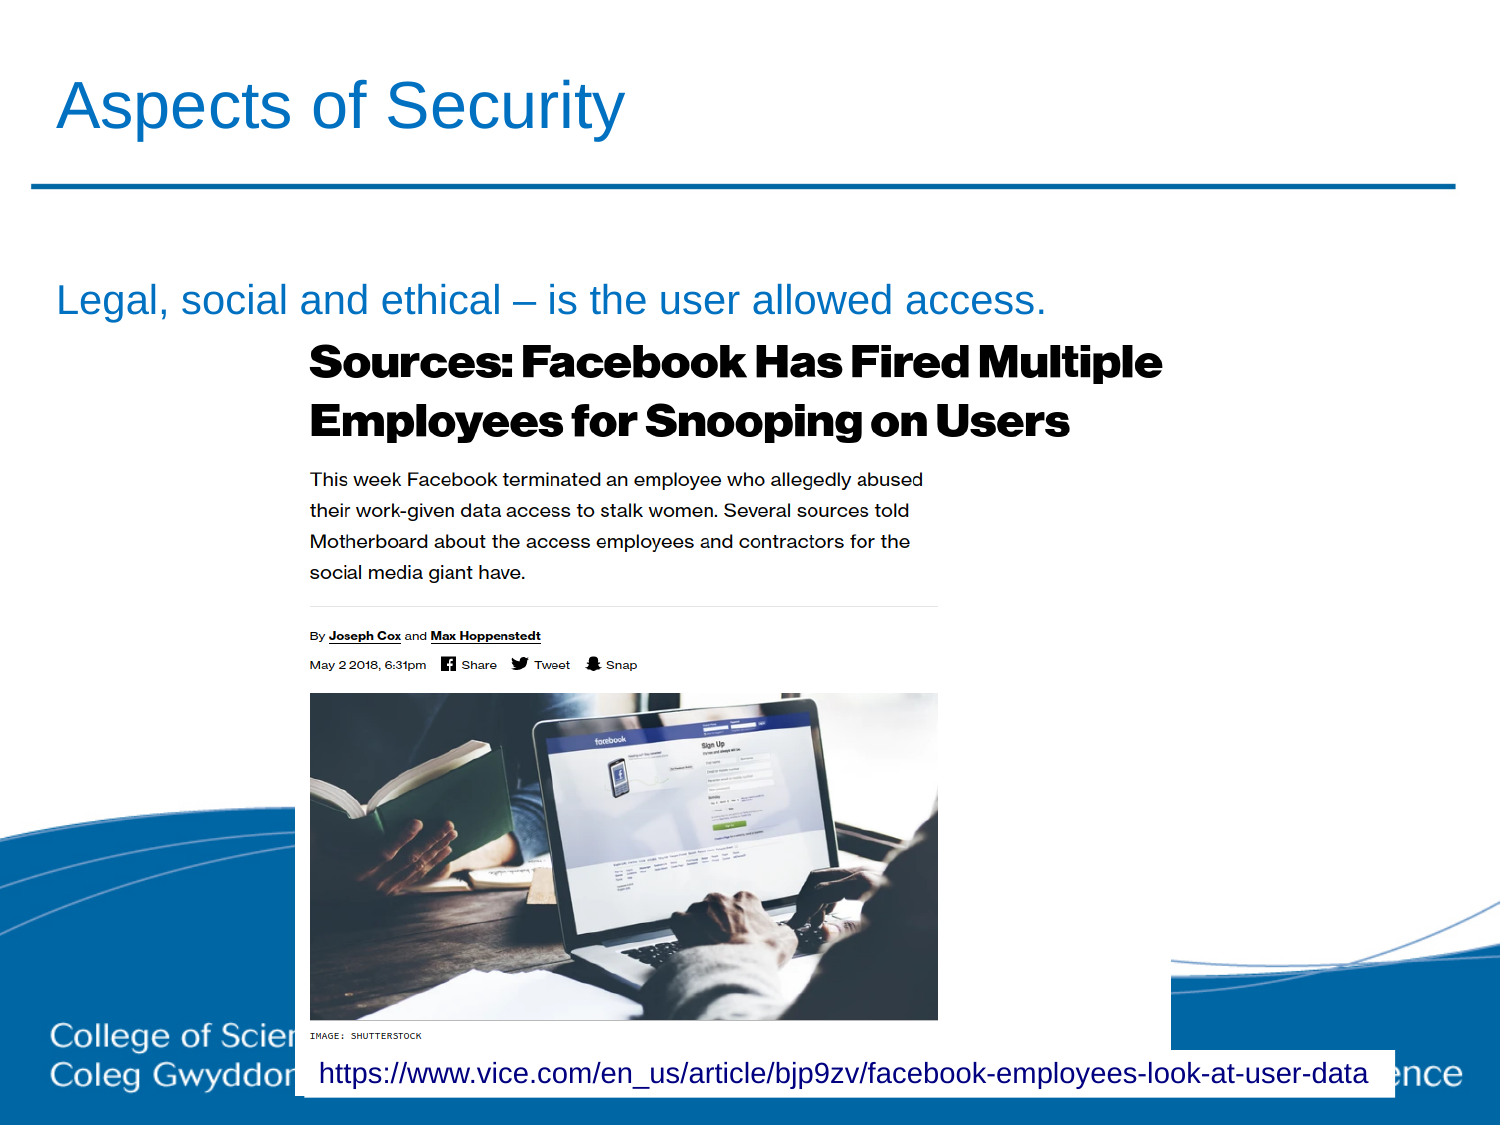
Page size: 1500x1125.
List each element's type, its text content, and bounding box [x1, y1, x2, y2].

text_box Aspects of Security [41, 54, 1164, 150]
text_box https://www.vice.com/en_us/article/bjp9zv/facebook-employees-look-at-user-data [304, 1050, 1396, 1098]
picture [0, 0, 1500, 1125]
text_box Legal, social and ethical – is the user allowed access. [41, 265, 1471, 331]
